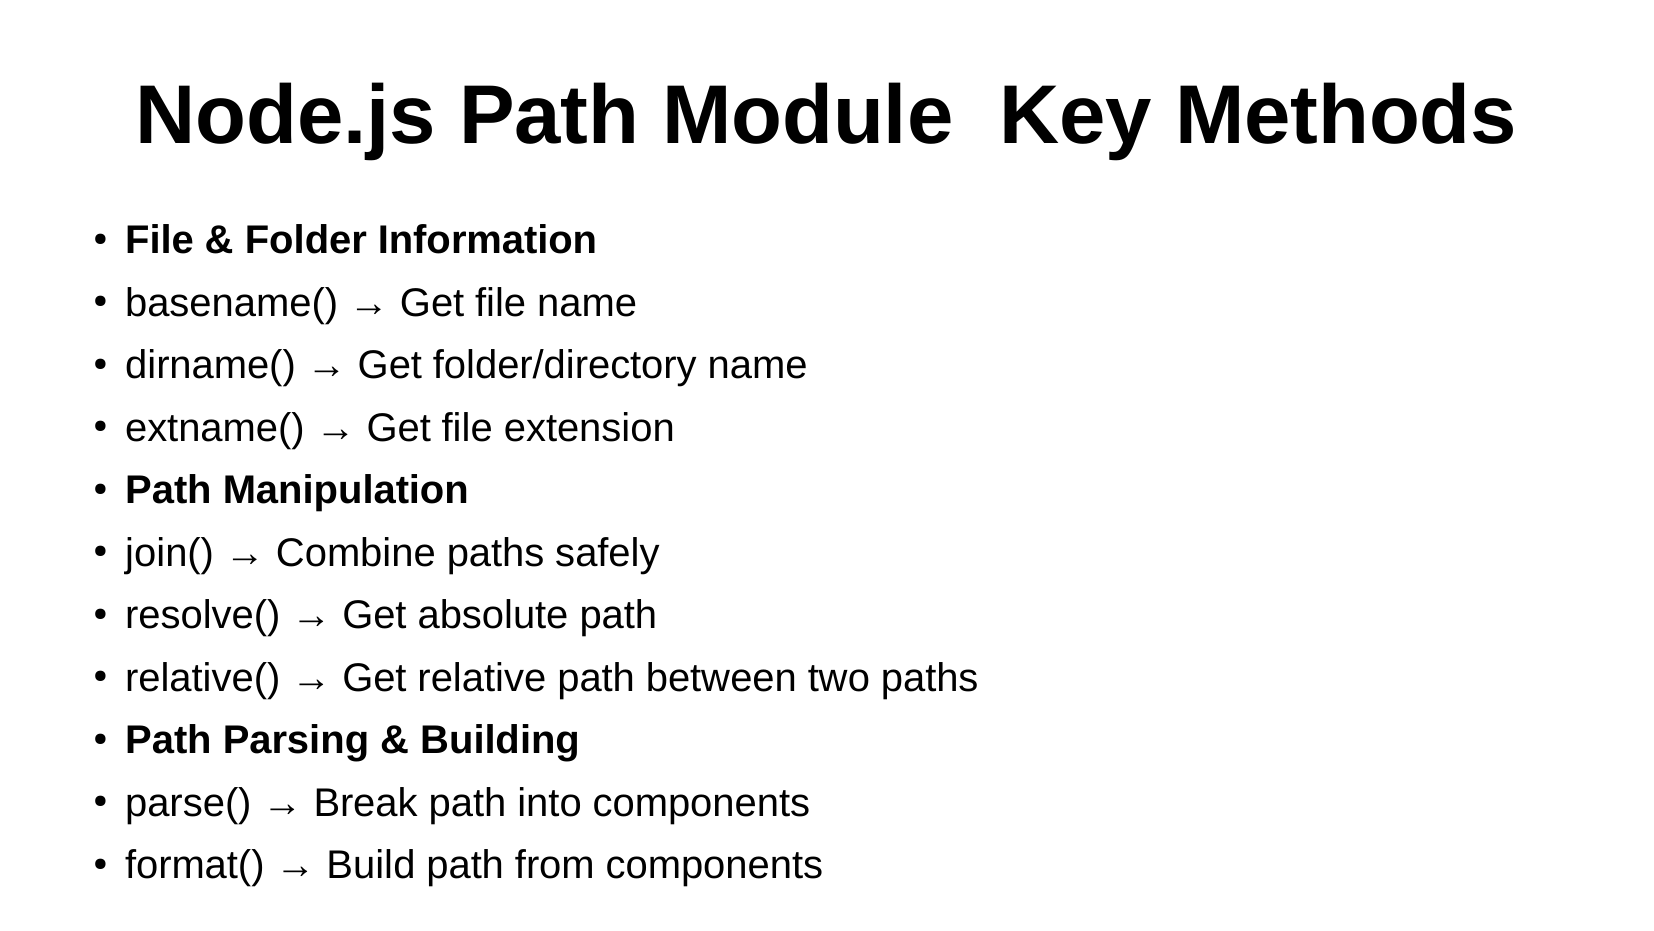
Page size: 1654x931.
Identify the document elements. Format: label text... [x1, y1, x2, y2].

list File & Folder Information basename() → Get file name dirname() → Get folder/directory name extname() → Get file extension Path Manipulation join() → Combine paths safely resolve() → Get absolute path relative() → Get relative path between two paths Path Parsing & Building parse() → Break path into components format() → Build path from components [82, 217, 1613, 901]
title Node.js Path Module Key Methods [82, 37, 1571, 193]
